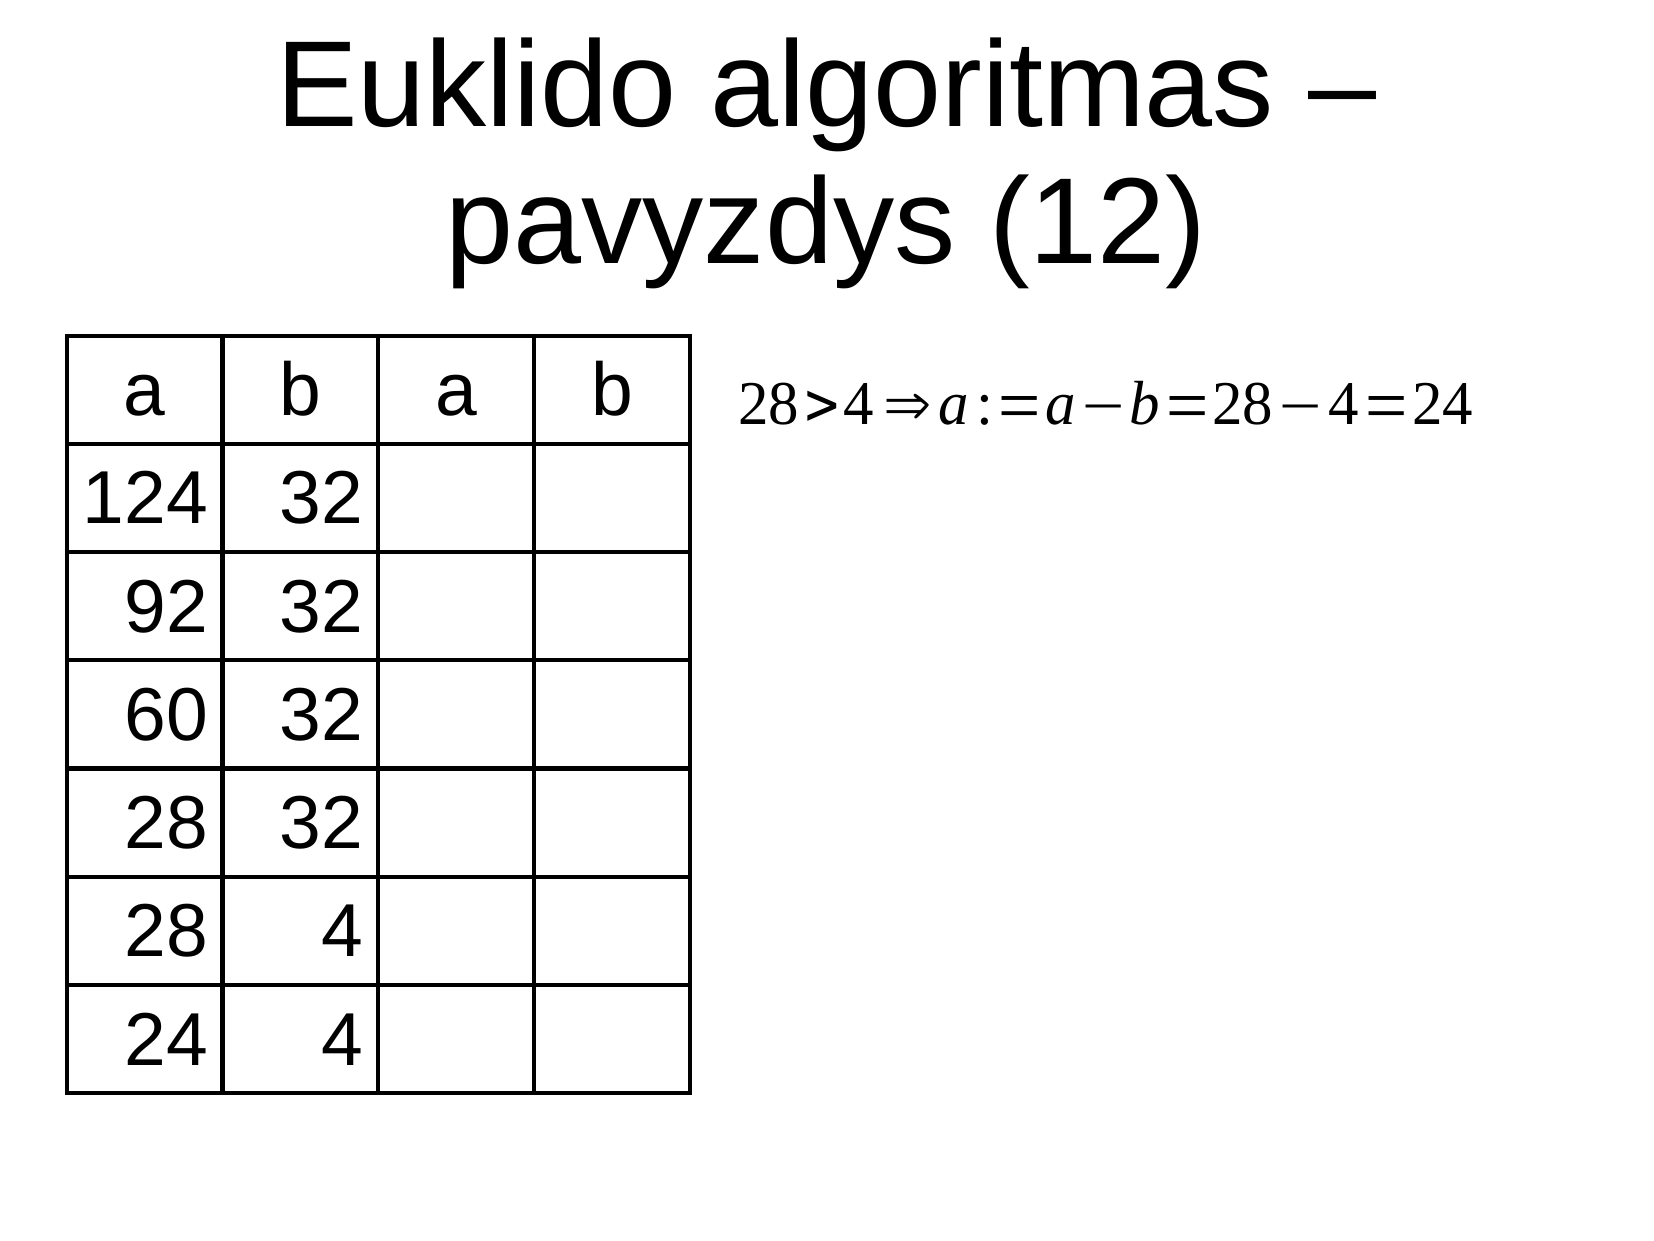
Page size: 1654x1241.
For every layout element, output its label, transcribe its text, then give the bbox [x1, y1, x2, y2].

table_cell 32 [225, 554, 376, 658]
table_header a [69, 338, 220, 442]
title Euklido algoritmas – pavyzdys (12) [82, 16, 1571, 290]
table_cell 32 [225, 446, 376, 550]
table_cell [380, 446, 532, 550]
table_cell 24 [69, 987, 220, 1091]
table_cell [536, 879, 688, 983]
table_cell 32 [225, 771, 376, 875]
table_cell [536, 446, 688, 550]
table_cell [380, 662, 532, 766]
table_cell [380, 771, 532, 875]
table_cell 32 [225, 662, 376, 766]
table_header b [225, 338, 376, 442]
table_cell 60 [69, 662, 220, 766]
table_cell 28 [69, 771, 220, 875]
table_cell 4 [225, 879, 376, 983]
table_cell [536, 554, 688, 658]
table_cell [380, 987, 532, 1091]
table_cell 4 [225, 987, 376, 1091]
table_header a [380, 338, 532, 442]
table_header b [536, 338, 688, 442]
table_cell [536, 771, 688, 875]
table_cell [380, 879, 532, 983]
table_cell 124 [69, 446, 220, 550]
table_cell 92 [69, 554, 220, 658]
table_cell [380, 554, 532, 658]
table_cell [536, 987, 688, 1091]
chart [732, 368, 1481, 438]
table_cell 28 [69, 879, 220, 983]
table_cell [536, 662, 688, 766]
